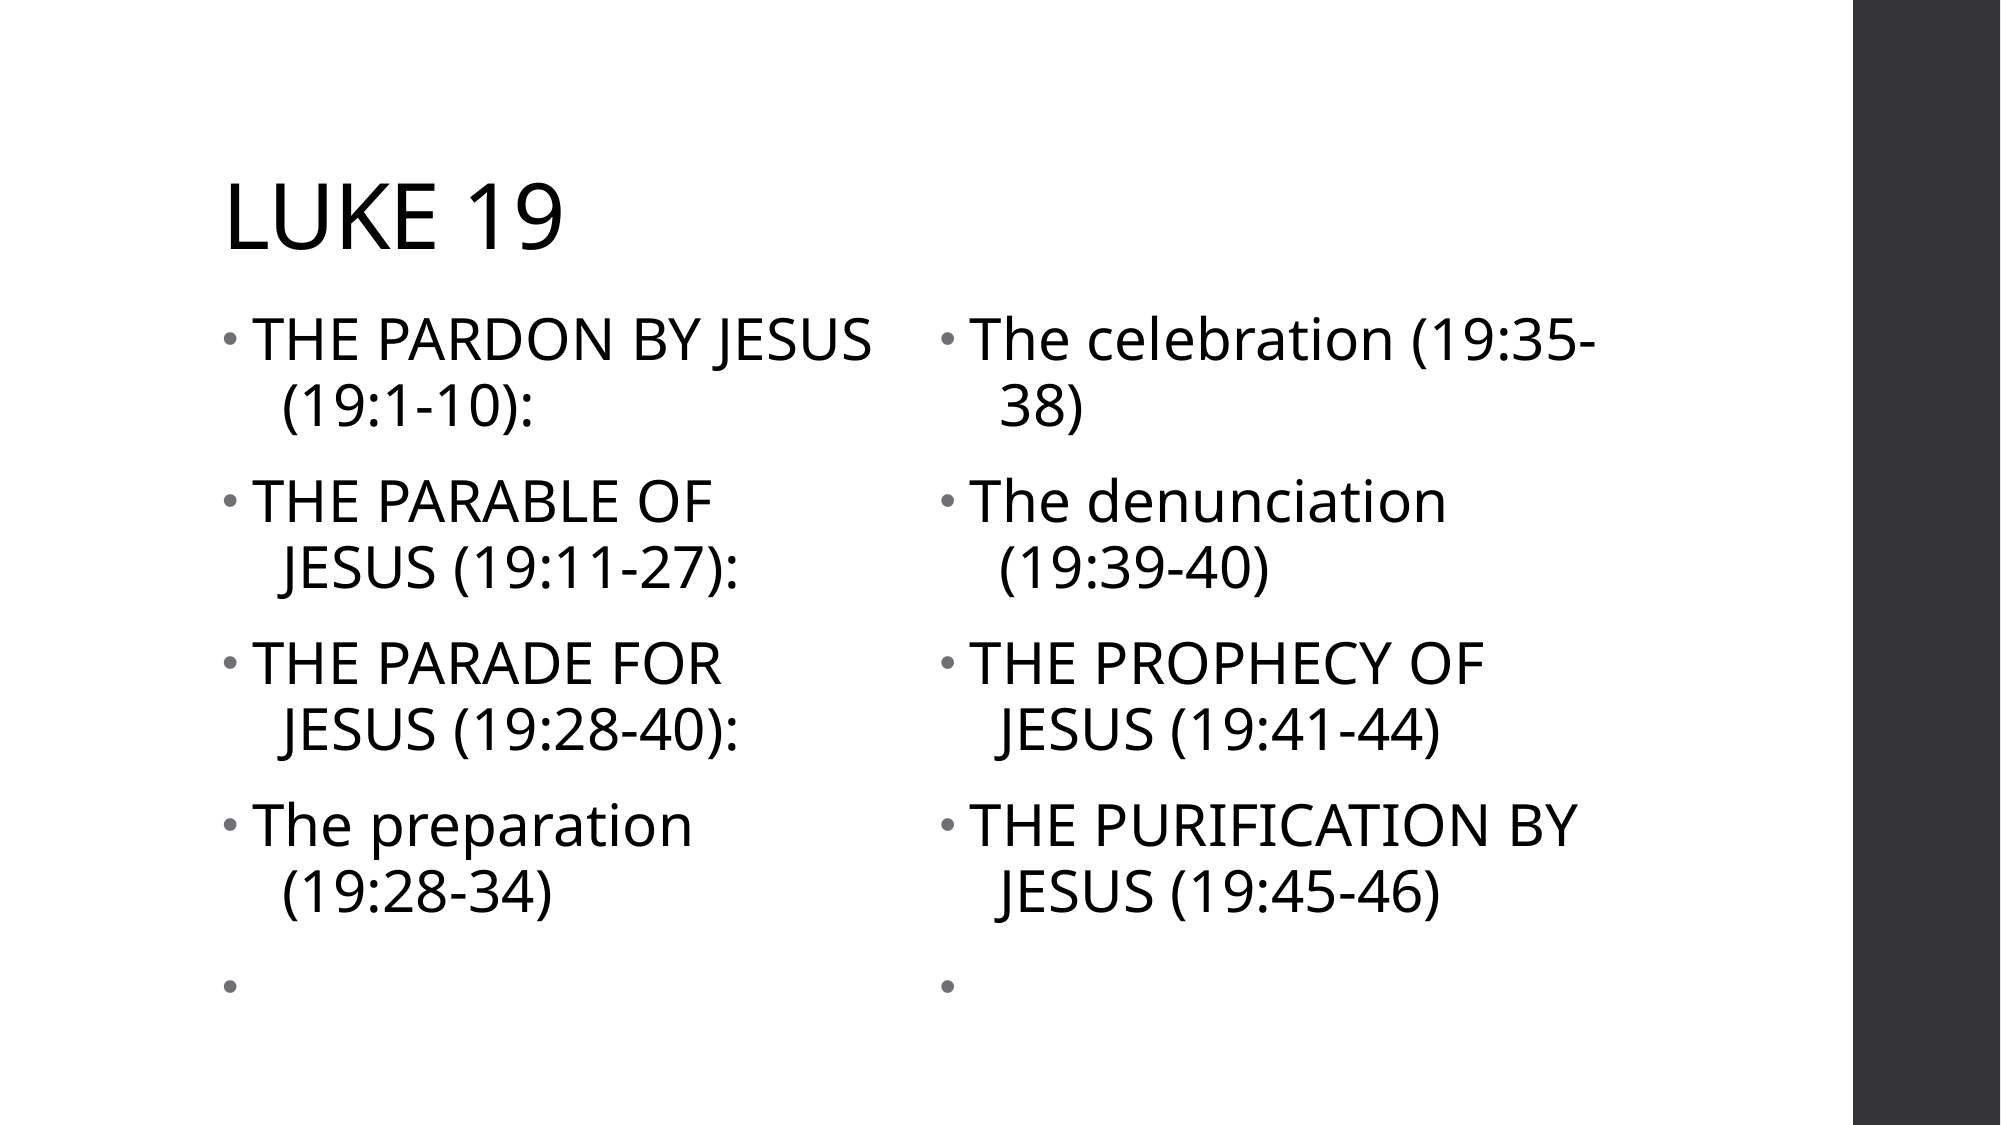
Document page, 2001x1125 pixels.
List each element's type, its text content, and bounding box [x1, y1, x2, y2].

list THE PARDON BY JESUS (19:1-10): THE PARABLE OF JESUS (19:11-27): THE PARADE FOR JESUS (19:28-40): The preparation (19:28-34) [207, 299, 900, 1014]
list The celebration (19:35-38) The denunciation (19:39-40) THE PROPHECY OF JESUS (19:41-44) THE PURIFICATION BY JESUS (19:45-46) [924, 299, 1617, 1014]
title LUKE 19 [206, 60, 1797, 278]
